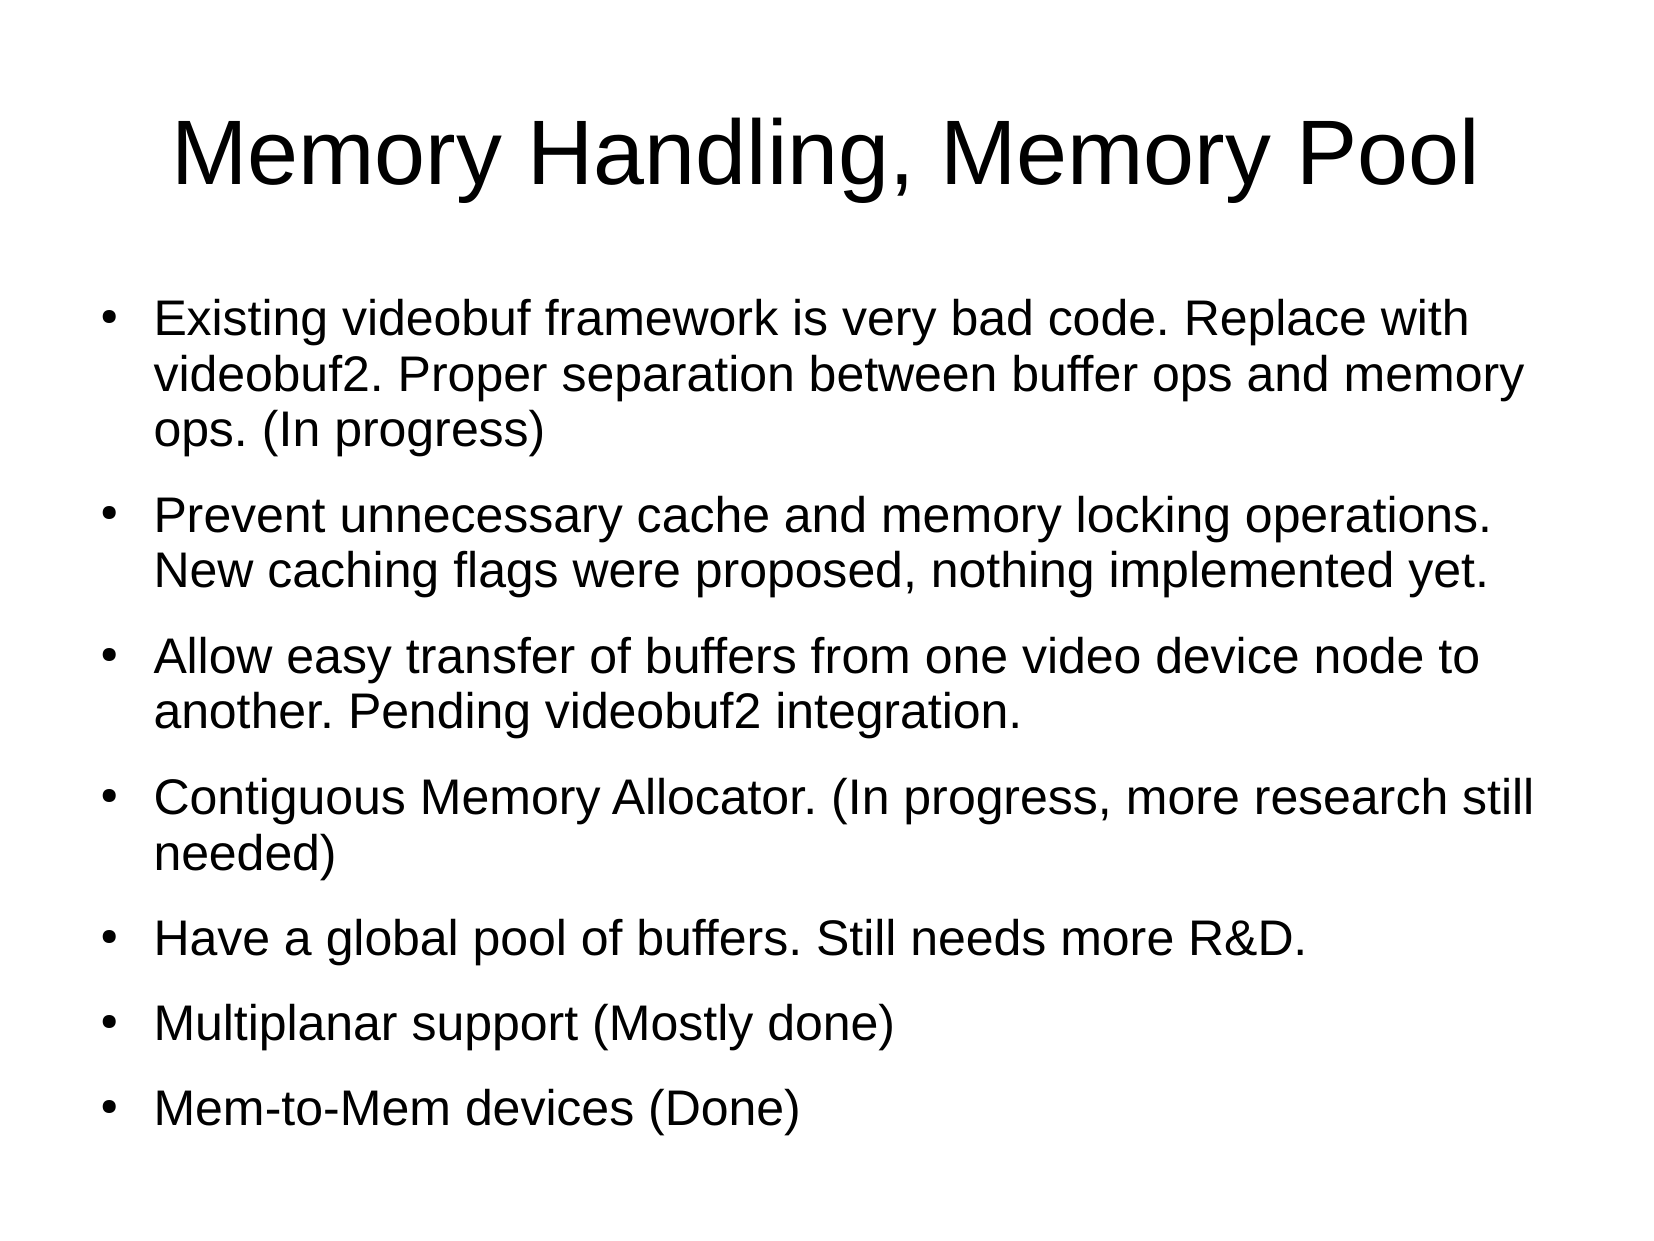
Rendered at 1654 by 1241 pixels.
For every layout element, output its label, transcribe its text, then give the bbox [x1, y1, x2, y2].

list Existing videobuf framework is very bad code. Replace with videobuf2. Proper separation between buffer ops and memory ops. (In progress) Prevent unnecessary cache and memory locking operations. New caching flags were proposed, nothing implemented yet. Allow easy transfer of buffers from one video device node to another. Pending videobuf2 integration. Contiguous Memory Allocator. (In progress, more research still needed) Have a global pool of buffers. Still needs more R&D. Multiplanar support (Mostly done) Mem-to-Mem devices (Done) [82, 290, 1571, 1137]
title Memory Handling, Memory Pool [82, 56, 1571, 250]
